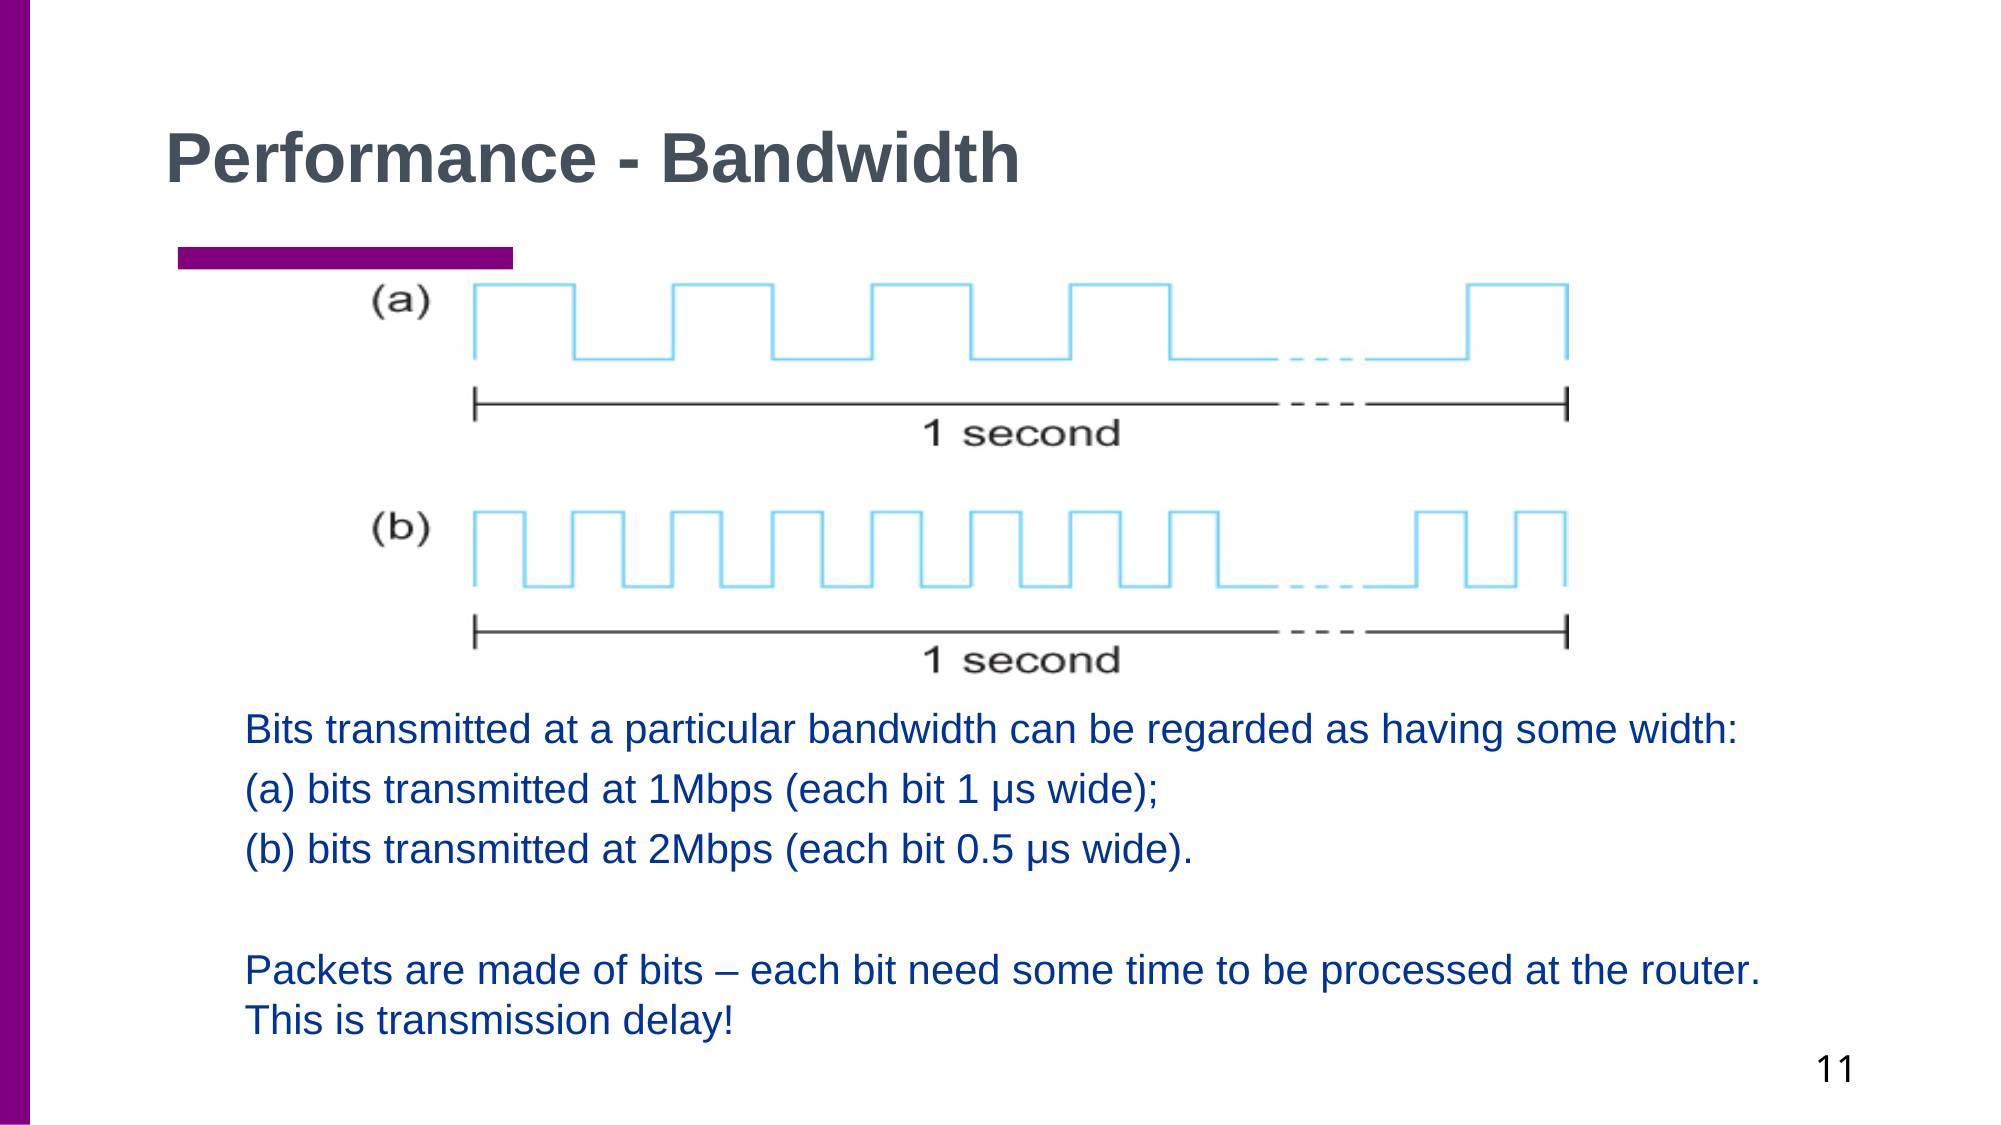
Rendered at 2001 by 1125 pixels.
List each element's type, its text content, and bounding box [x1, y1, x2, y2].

text_box Bits transmitted at a particular bandwidth can be regarded as having some width: (a) bits transmitted at 1Mbps (each bit 1 μs wide); (b) bits transmitted at 2Mbps (each bit 0.5 μs wide). Packets are made of bits – each bit need some time to be processed at the router. This is transmission delay! [229, 693, 1806, 1051]
picture [371, 280, 1569, 681]
text_box Performance - Bandwidth [151, 0, 1849, 212]
